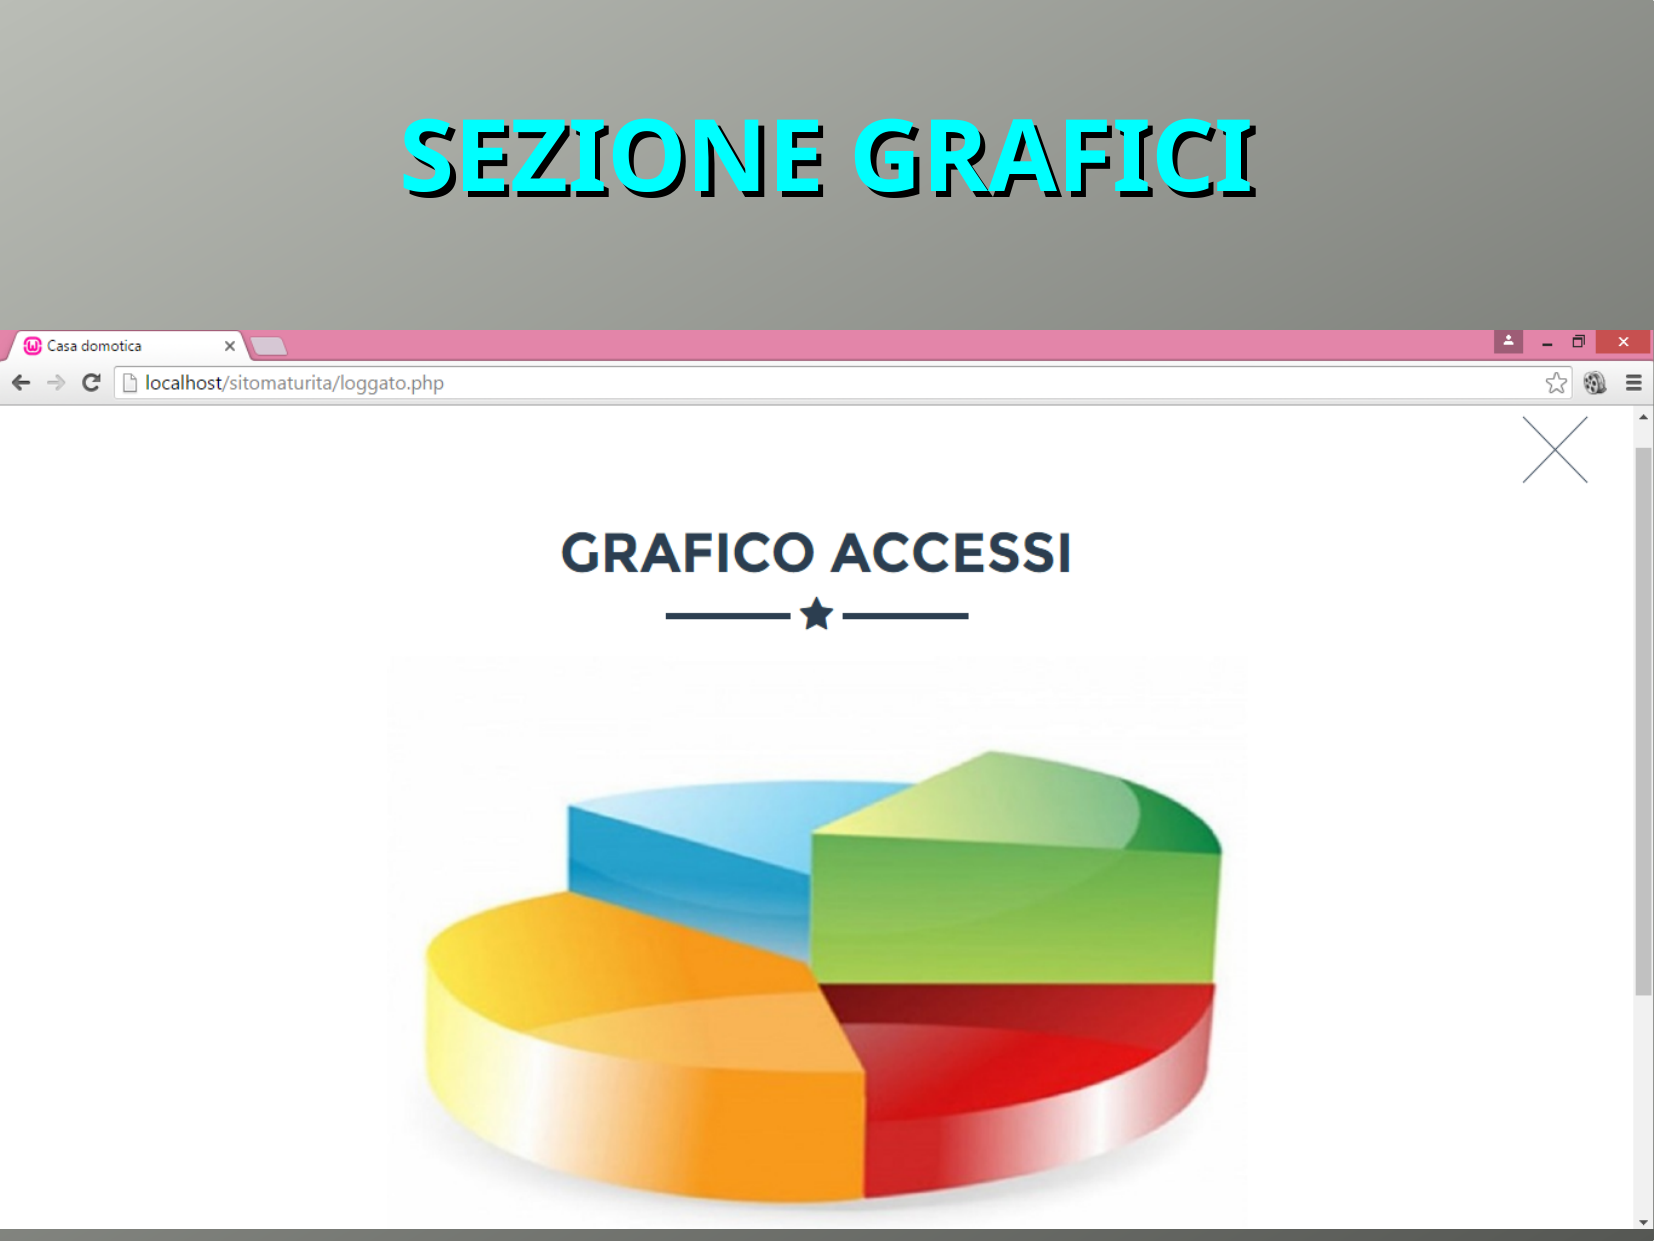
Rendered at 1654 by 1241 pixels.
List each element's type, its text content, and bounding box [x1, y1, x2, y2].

title SEZIONE GRAFICI [82, 49, 1571, 257]
picture [0, 330, 1654, 1229]
